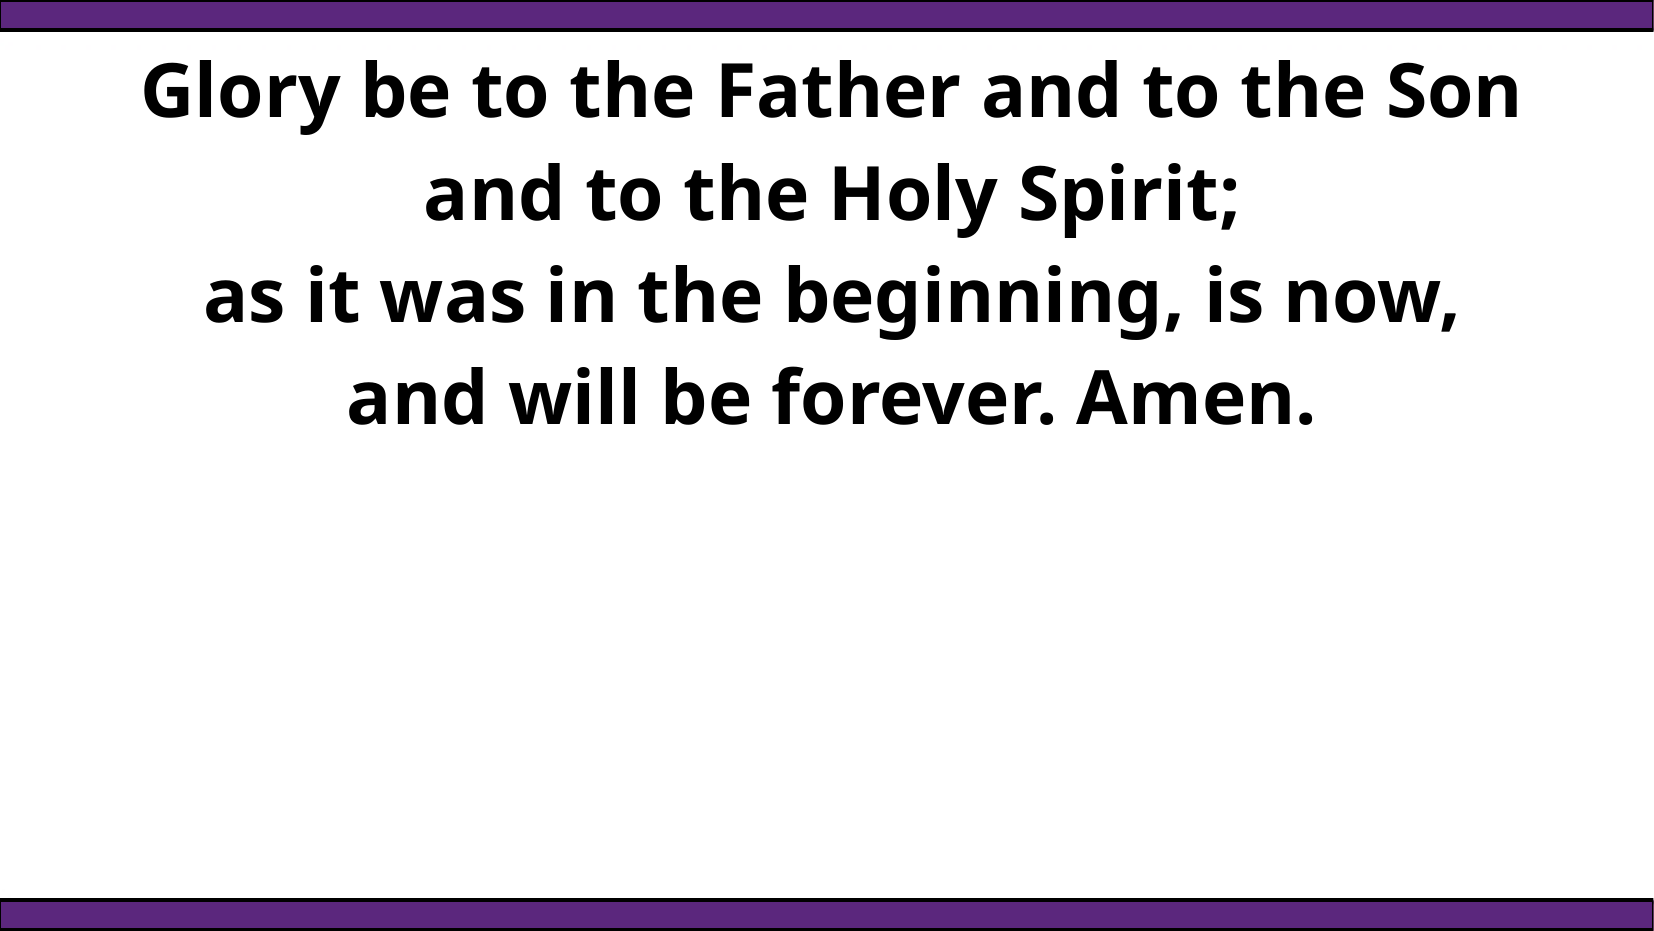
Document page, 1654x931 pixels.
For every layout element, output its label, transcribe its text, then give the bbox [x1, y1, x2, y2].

text_box Glory be to the Father and to the Son and to the Holy Spirit; as it was in the beginning, is now, and will be forever. Amen. [60, 30, 1606, 445]
text_box [0, 900, 1654, 931]
text_box [0, 0, 1654, 31]
picture [0, 31, 1654, 900]
